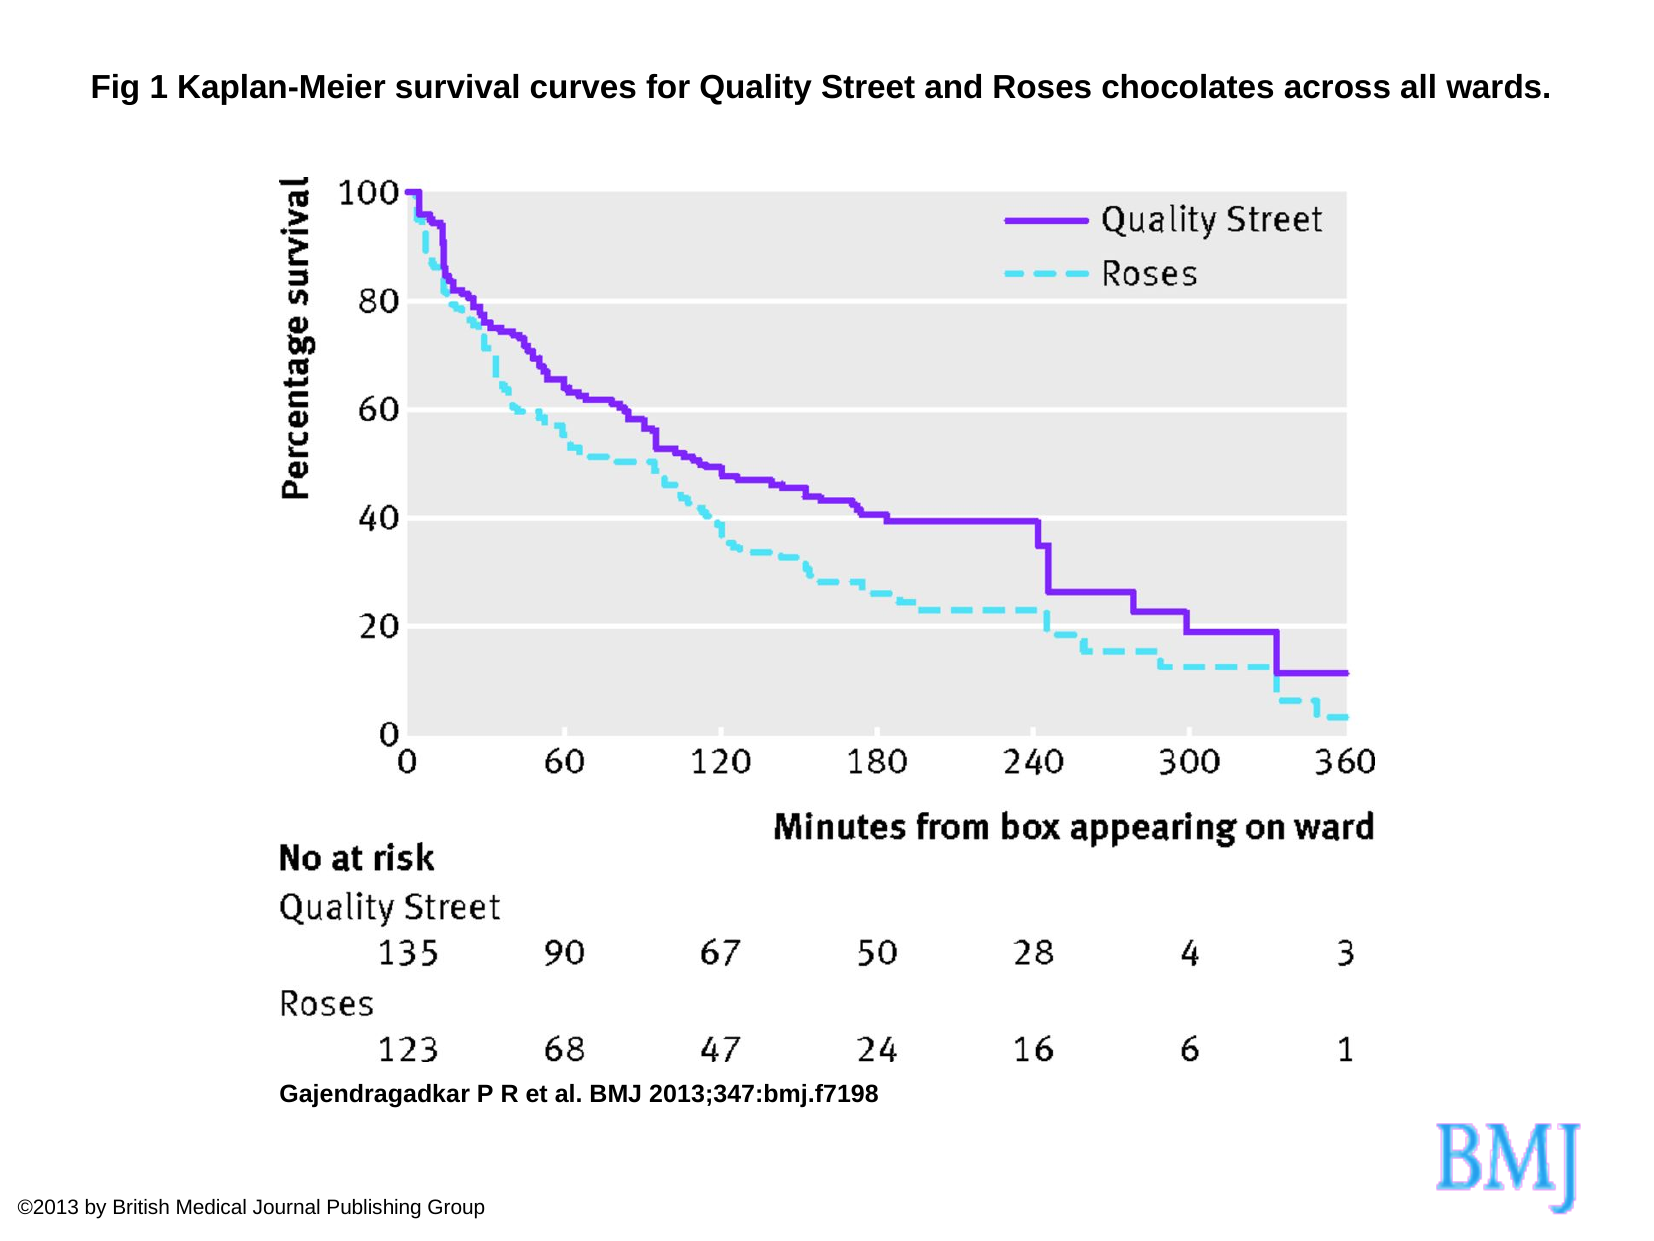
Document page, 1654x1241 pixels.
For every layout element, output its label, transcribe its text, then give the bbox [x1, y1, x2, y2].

text_box ©2013 by British Medical Journal Publishing Group [17, 1195, 910, 1241]
picture [279, 177, 1375, 1062]
text_box Fig 1 Kaplan-Meier survival curves for Quality Street and Roses chocolates across all wards. [58, 69, 1595, 145]
picture [1435, 1122, 1583, 1217]
text_box Gajendragadkar P R et al. BMJ 2013;347:bmj.f7198 [279, 1079, 989, 1122]
